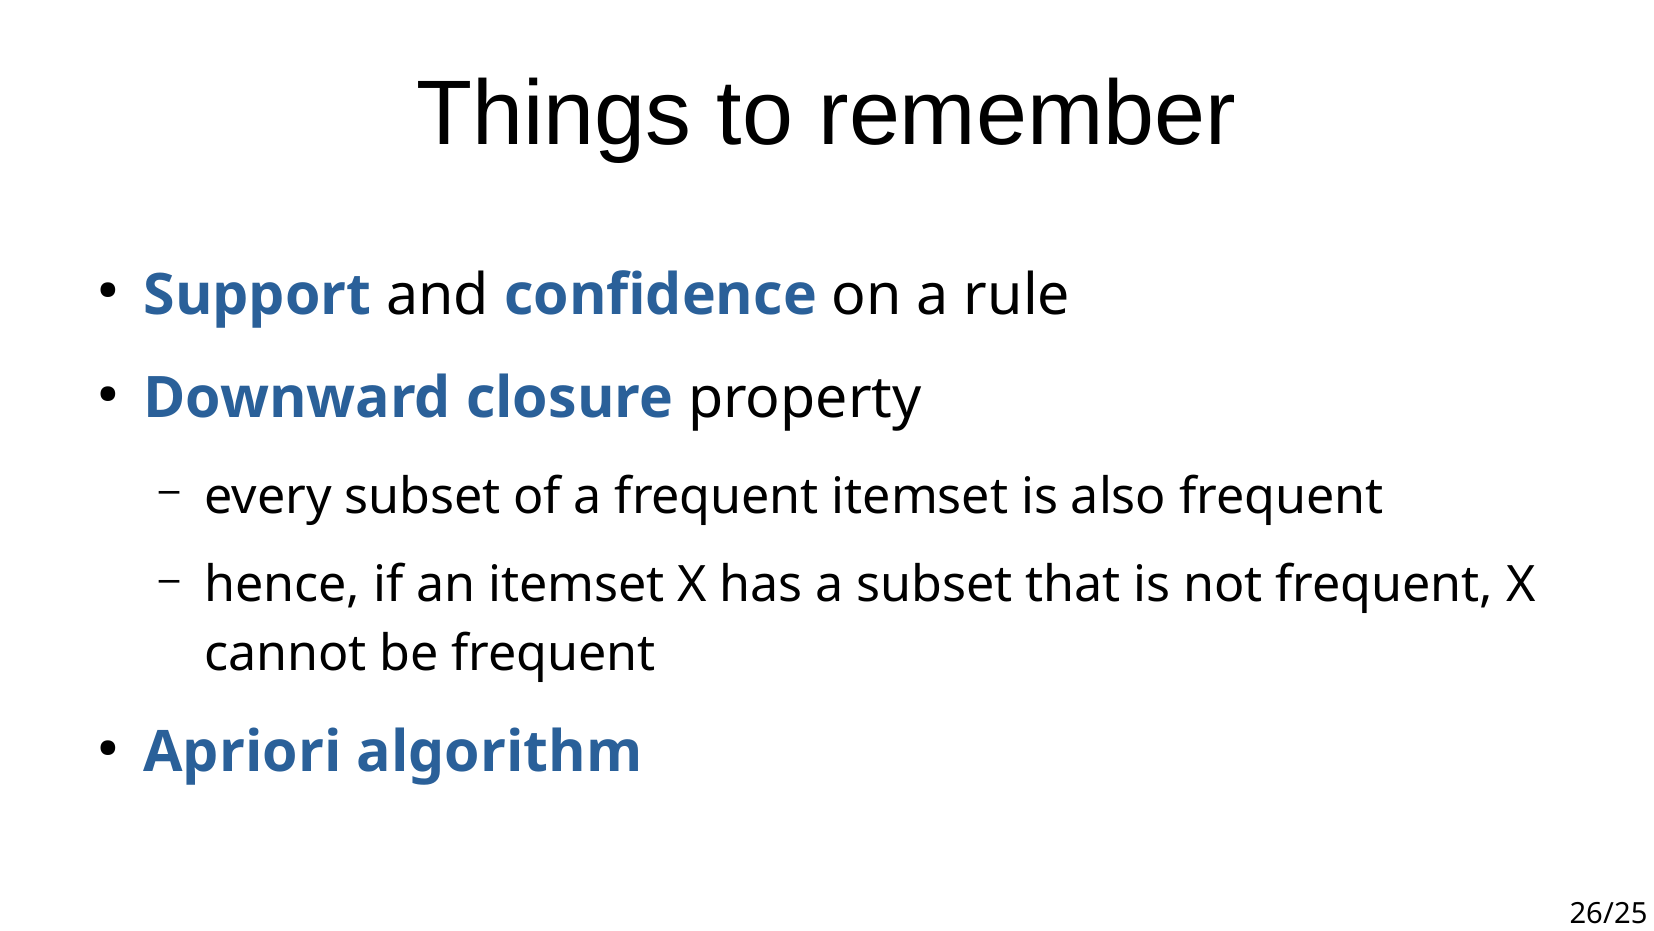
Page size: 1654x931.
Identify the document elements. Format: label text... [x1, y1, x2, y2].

title Things to remember [82, 1, 1571, 226]
list Support and confidence on a rule Downward closure property every subset of a frequent itemset is also frequent hence, if an itemset X has a subset that is not frequent, X cannot be frequent Apriori algorithm [82, 253, 1571, 793]
